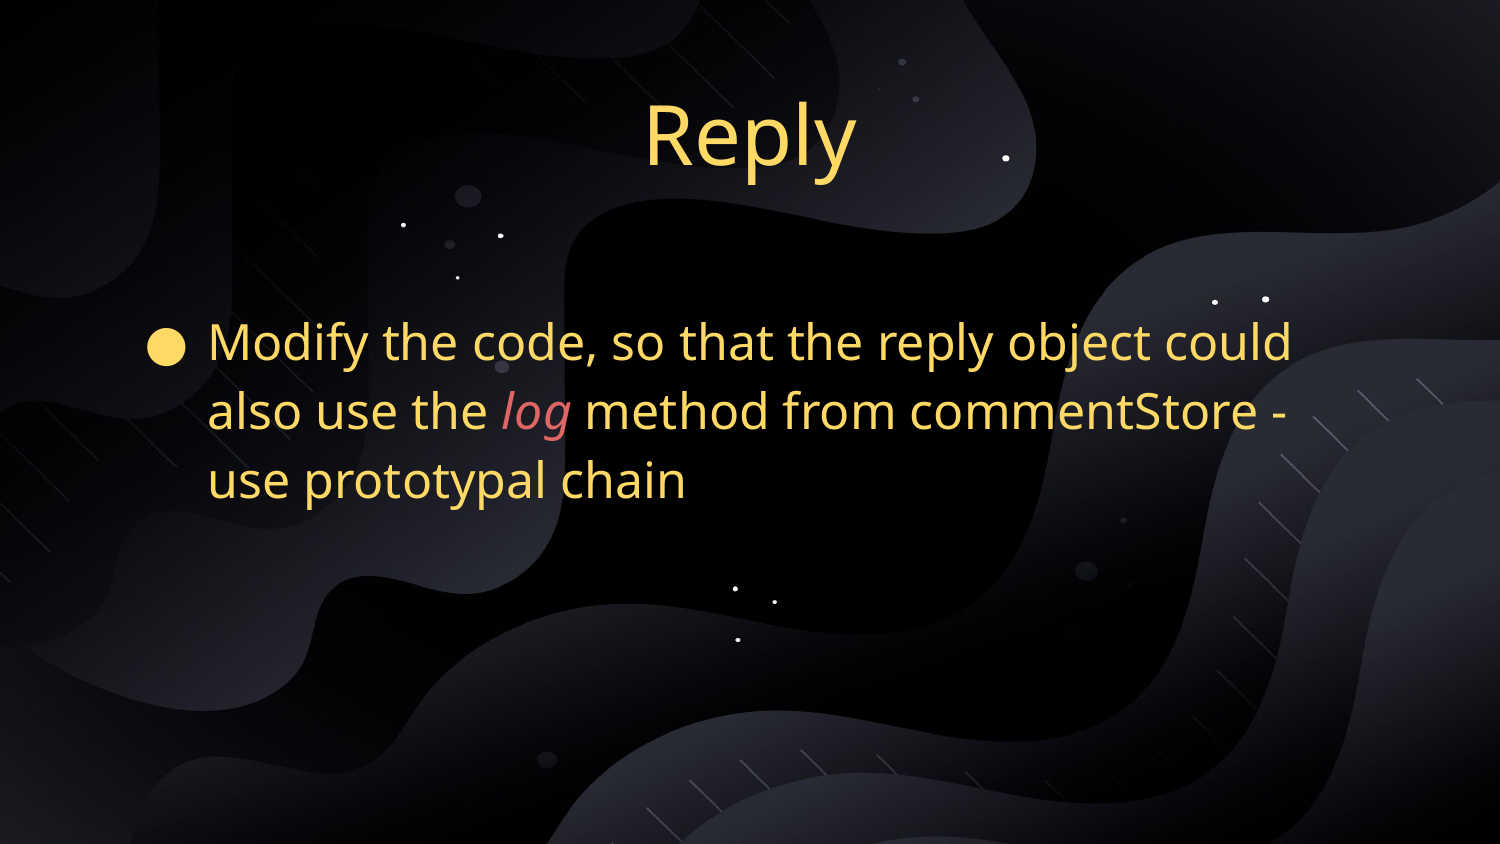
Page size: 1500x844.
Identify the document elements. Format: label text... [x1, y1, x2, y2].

list Modify the code, so that the reply object could also use the log method from commentStore - use prototypal chain [124, 297, 1376, 546]
title Reply [164, 73, 1336, 190]
picture [0, 0, 1500, 844]
